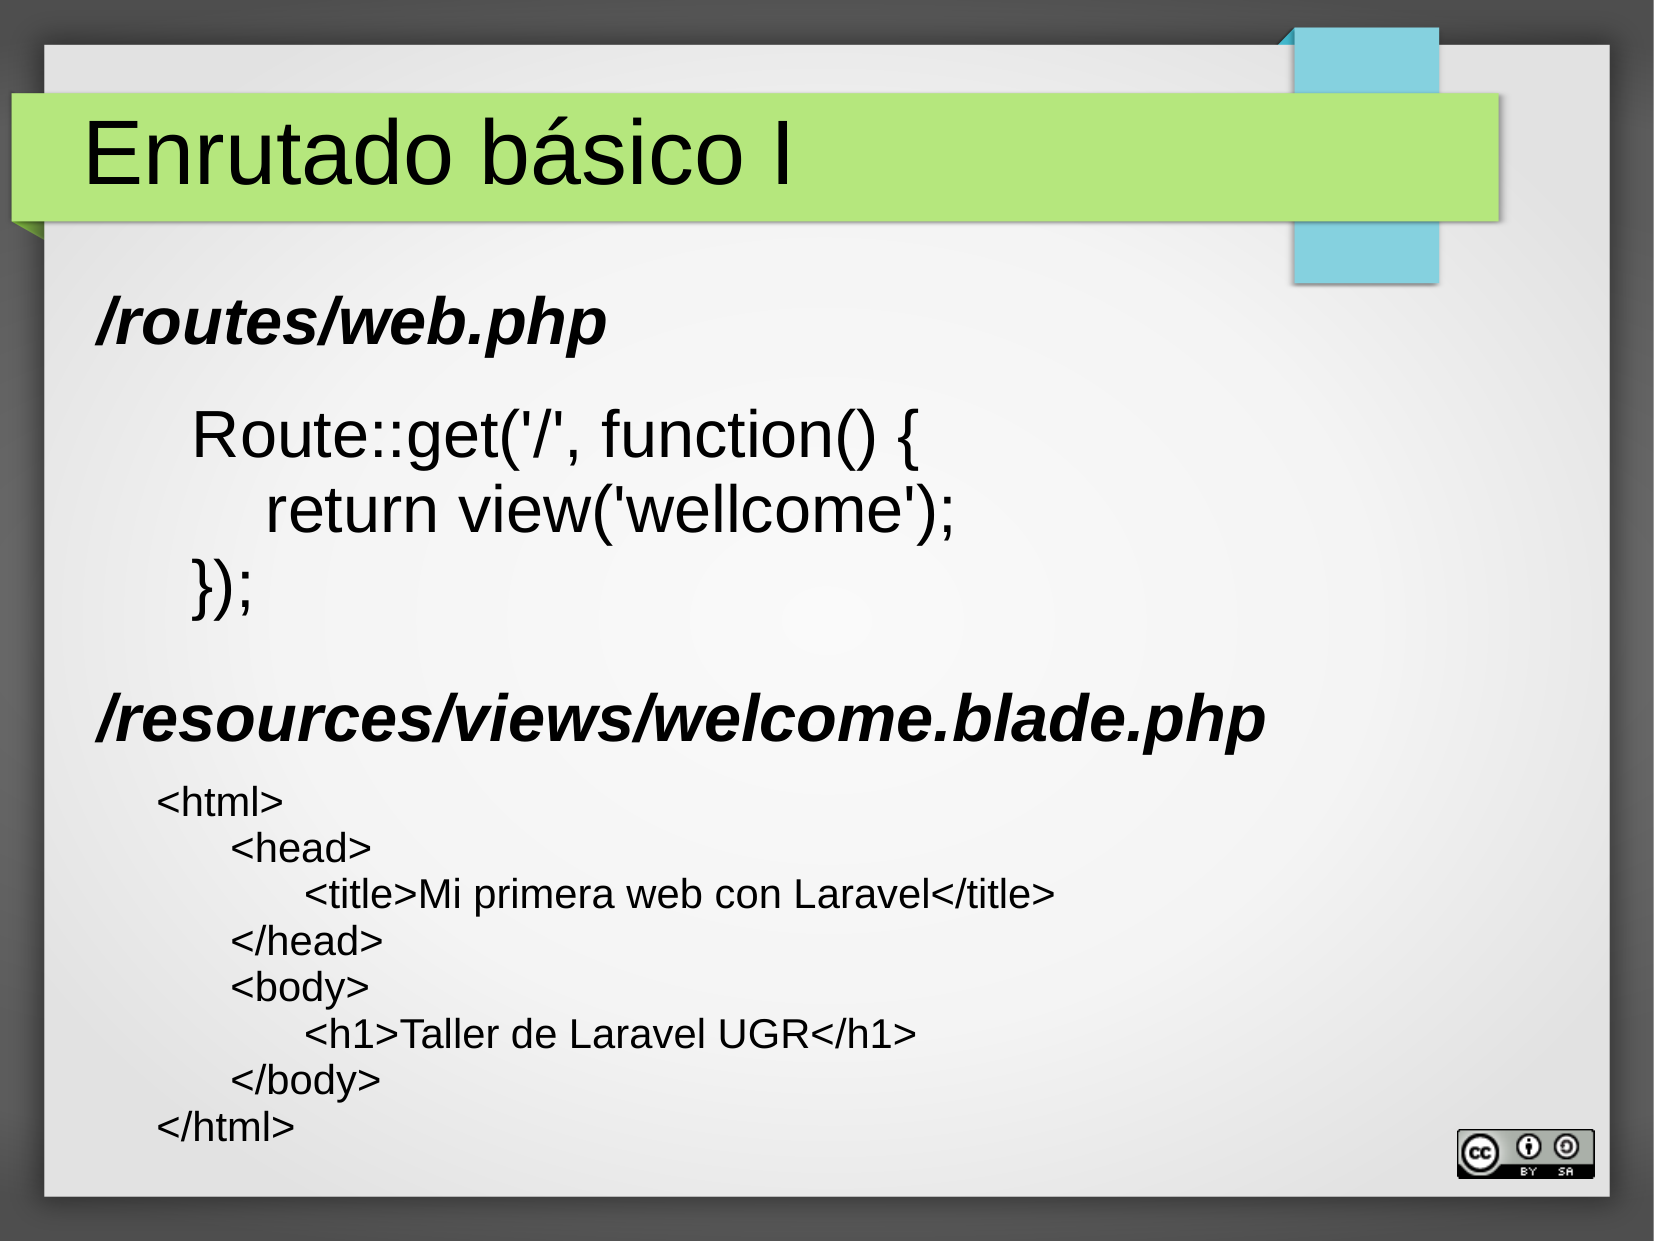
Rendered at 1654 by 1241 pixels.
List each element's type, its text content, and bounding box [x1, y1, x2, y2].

picture [0, 0, 1654, 1241]
title Enrutado básico I [82, 49, 1571, 257]
text_box /resources/views/welcome.blade.php [82, 673, 1560, 763]
text_box /routes/web.php [82, 276, 1560, 367]
text_box Route::get('/', function() { return view('wellcome'); }); [177, 389, 1394, 629]
text_box <html> <head> <title>Mi primera web con Laravel</title> </head> <body> <h1>Taller de Laravel UGR</h1> </body> </html> [141, 770, 1359, 1158]
